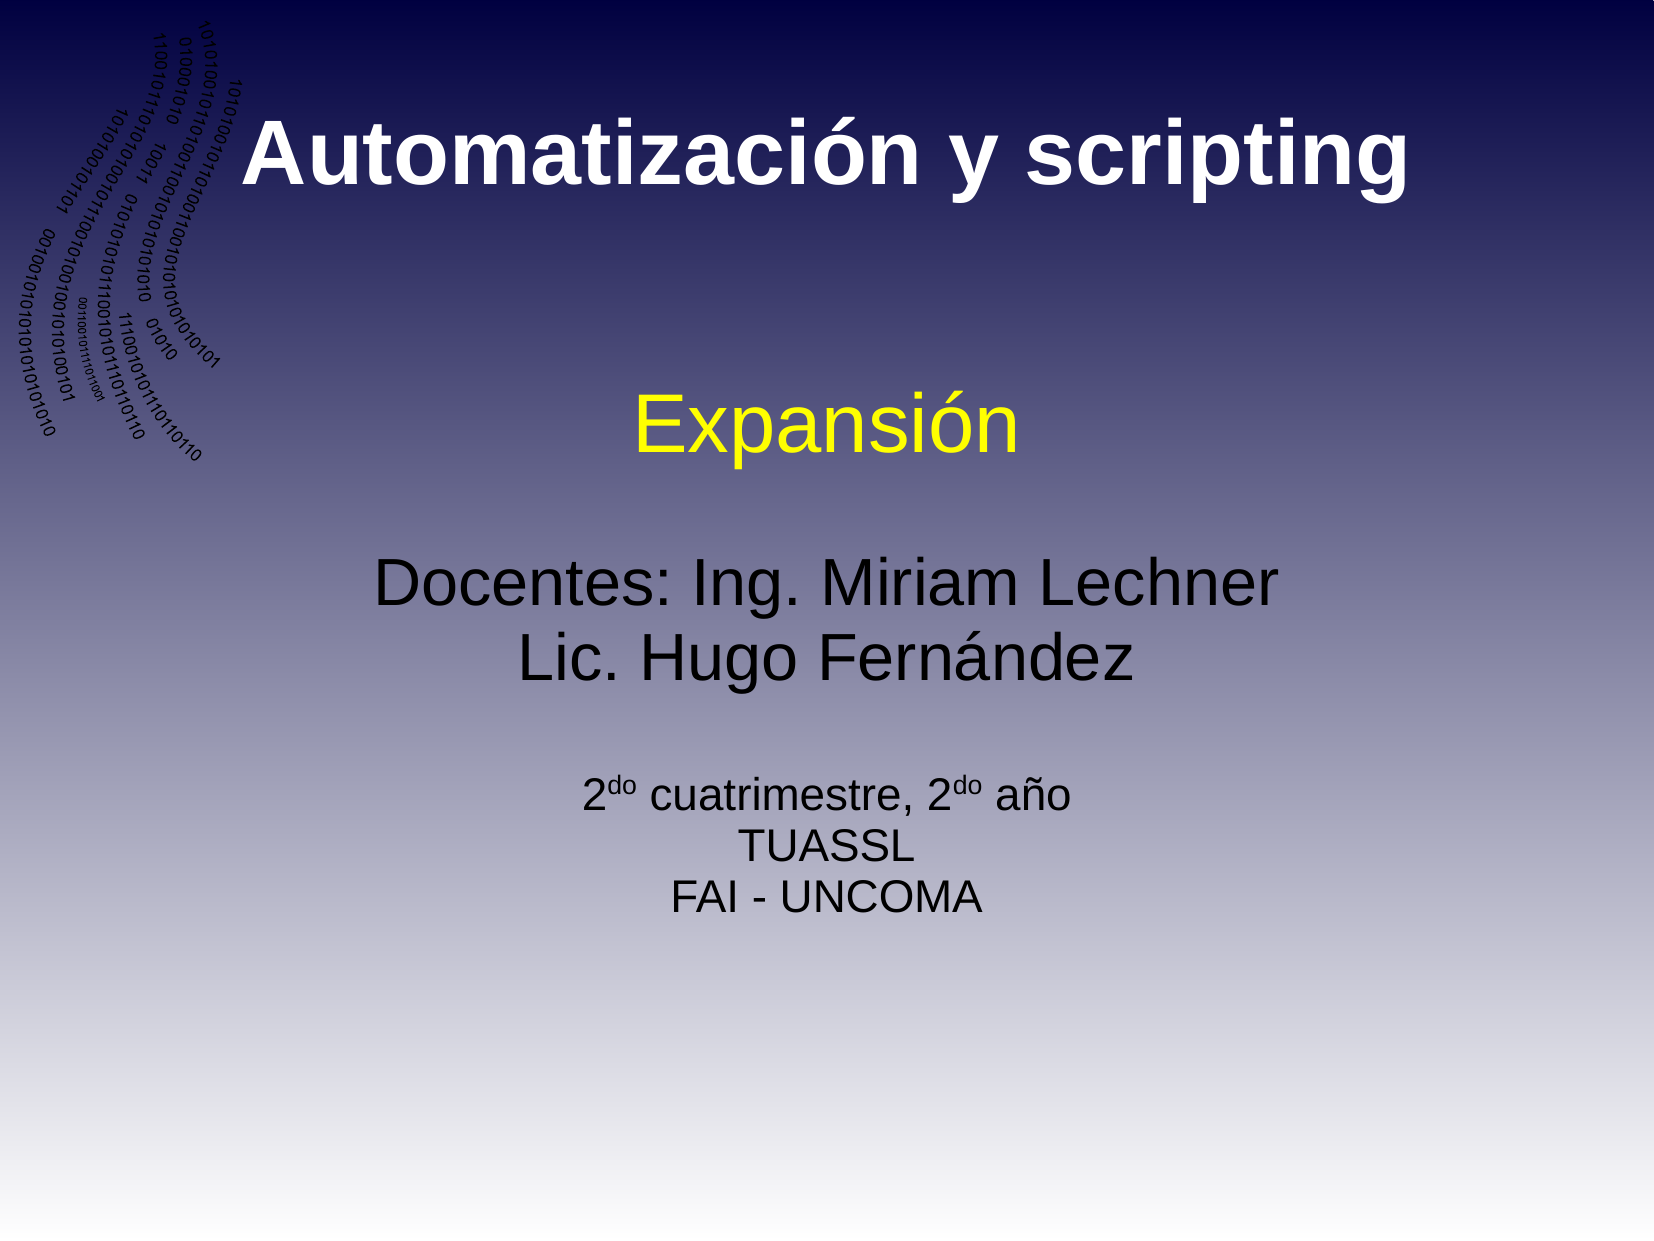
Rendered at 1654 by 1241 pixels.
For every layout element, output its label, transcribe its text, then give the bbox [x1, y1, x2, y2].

title Automatización y scripting [243, 49, 1571, 257]
subtitle Expansión Docentes: Ing. Miriam Lechner Lic. Hugo Fernández 2do cuatrimestre, 2do año TUASSL FAI - UNCOMA [82, 290, 1571, 1010]
picture [18, 20, 243, 461]
